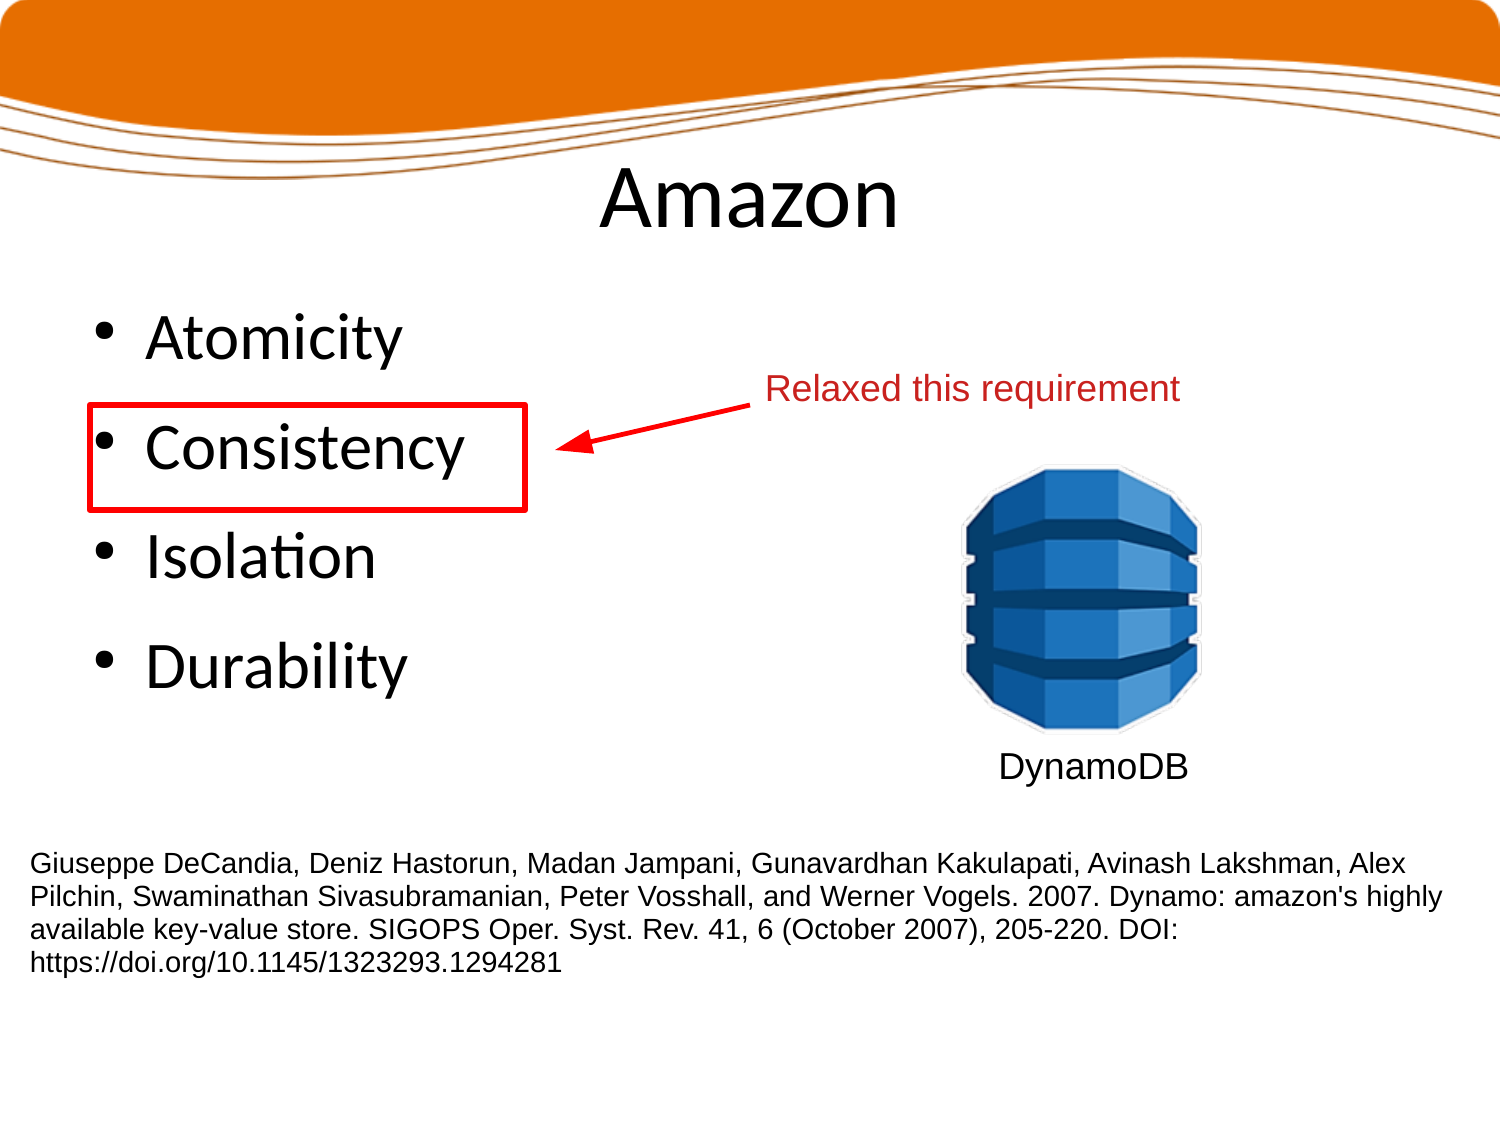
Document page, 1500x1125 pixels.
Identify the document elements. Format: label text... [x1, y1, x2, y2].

picture [0, 0, 1500, 180]
picture [915, 448, 1249, 751]
text_box Relaxed this requirement [750, 360, 1196, 417]
title Amazon [75, 125, 1426, 256]
list Atomicity Consistency Isolation Durability [75, 292, 1425, 840]
text_box DynamoDB [983, 738, 1205, 796]
text_box Giuseppe DeCandia, Deniz Hastorun, Madan Jampani, Gunavardhan Kakulapati, Avinash Lakshman, Alex Pilchin, Swaminathan Sivasubramanian, Peter Vosshall, and Werner Vogels. 2007. Dynamo: amazon's highly available key-value store. SIGOPS Oper. Syst. Rev. 41, 6 (October 2007), 205-220. DOI: https://doi.org/10.1145/1323293.1294281 [15, 840, 1486, 986]
